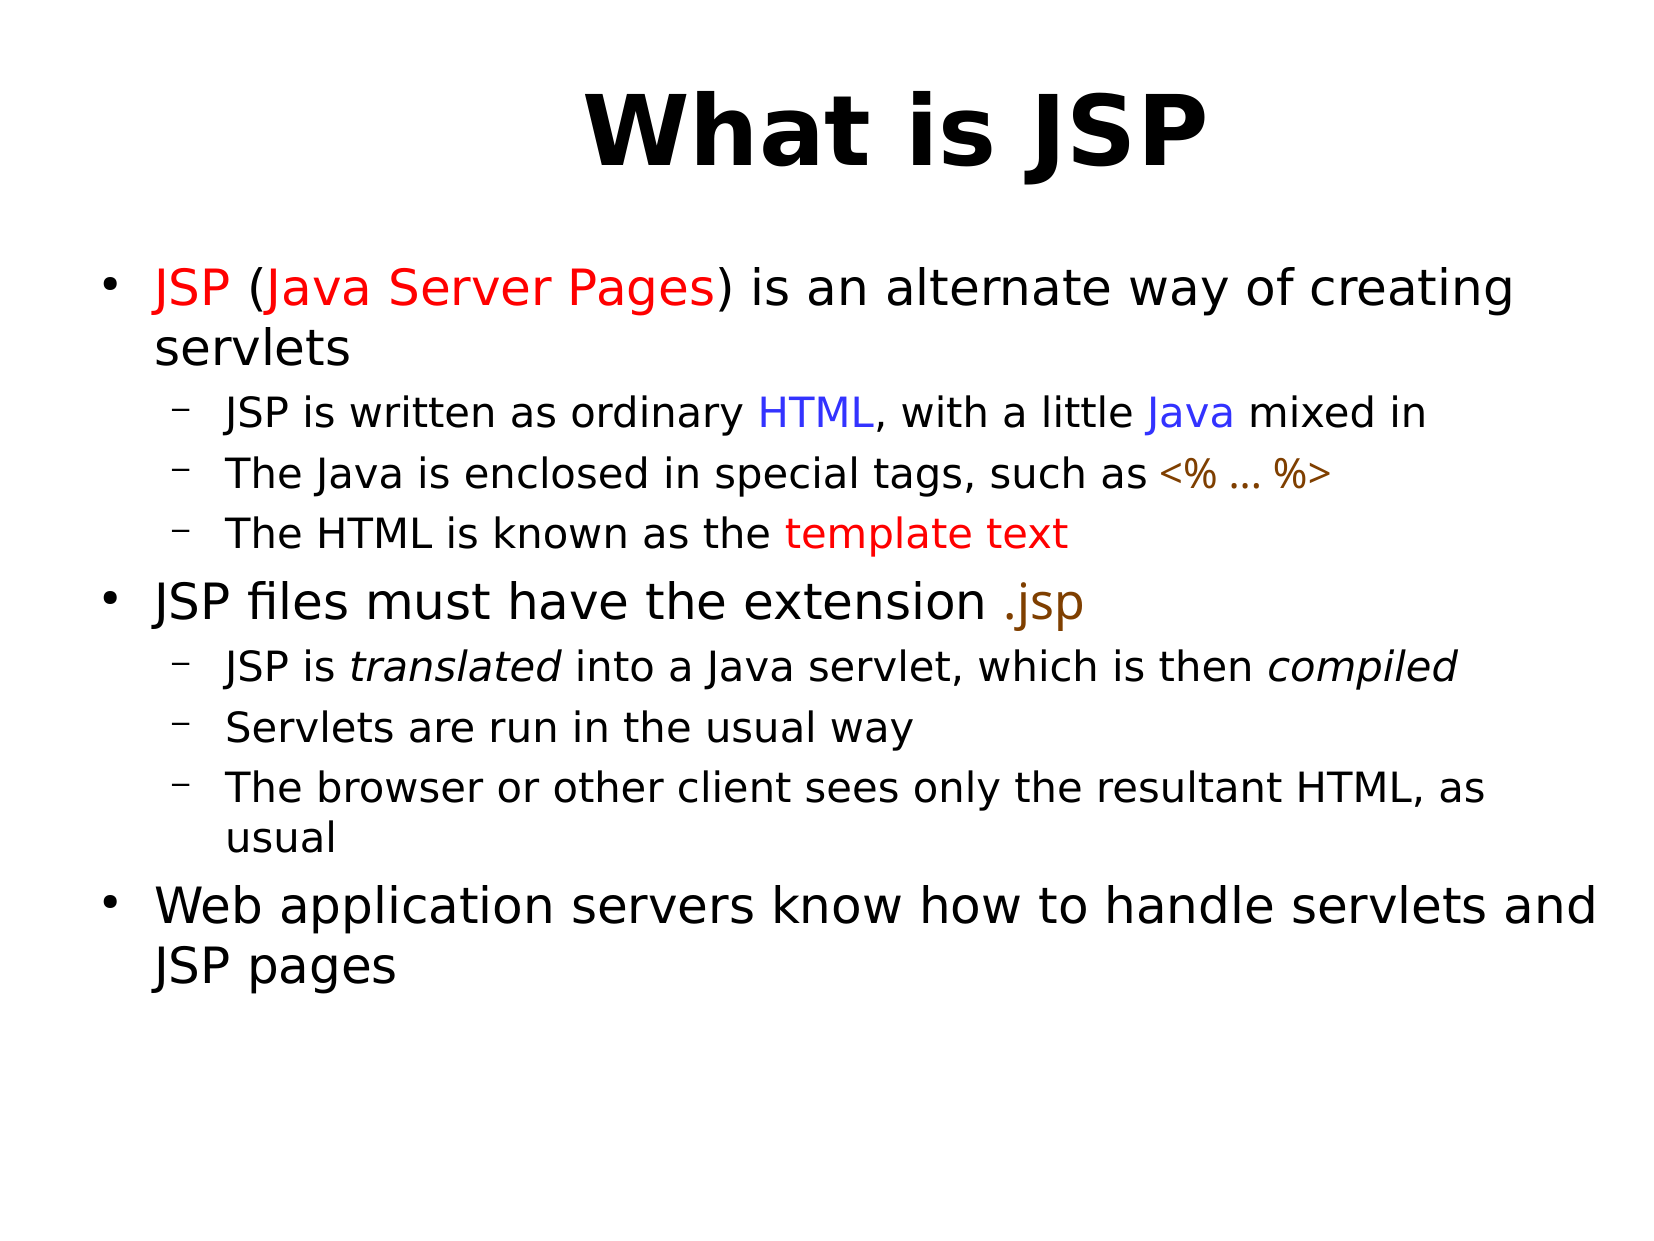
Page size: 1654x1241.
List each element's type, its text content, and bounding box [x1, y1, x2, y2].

title What is JSP [220, 41, 1571, 193]
list JSP (Java Server Pages) is an alternate way of creating servlets JSP is written as ordinary HTML, with a little Java mixed in The Java is enclosed in special tags, such as <% ... %> The HTML is known as the template text JSP files must have the extension .jsp JSP is translated into a Java servlet, which is then compiled Servlets are run in the usual way The browser or other client sees only the resultant HTML, as usual Web application servers know how to handle servlets and JSP pages [68, 247, 1620, 1199]
